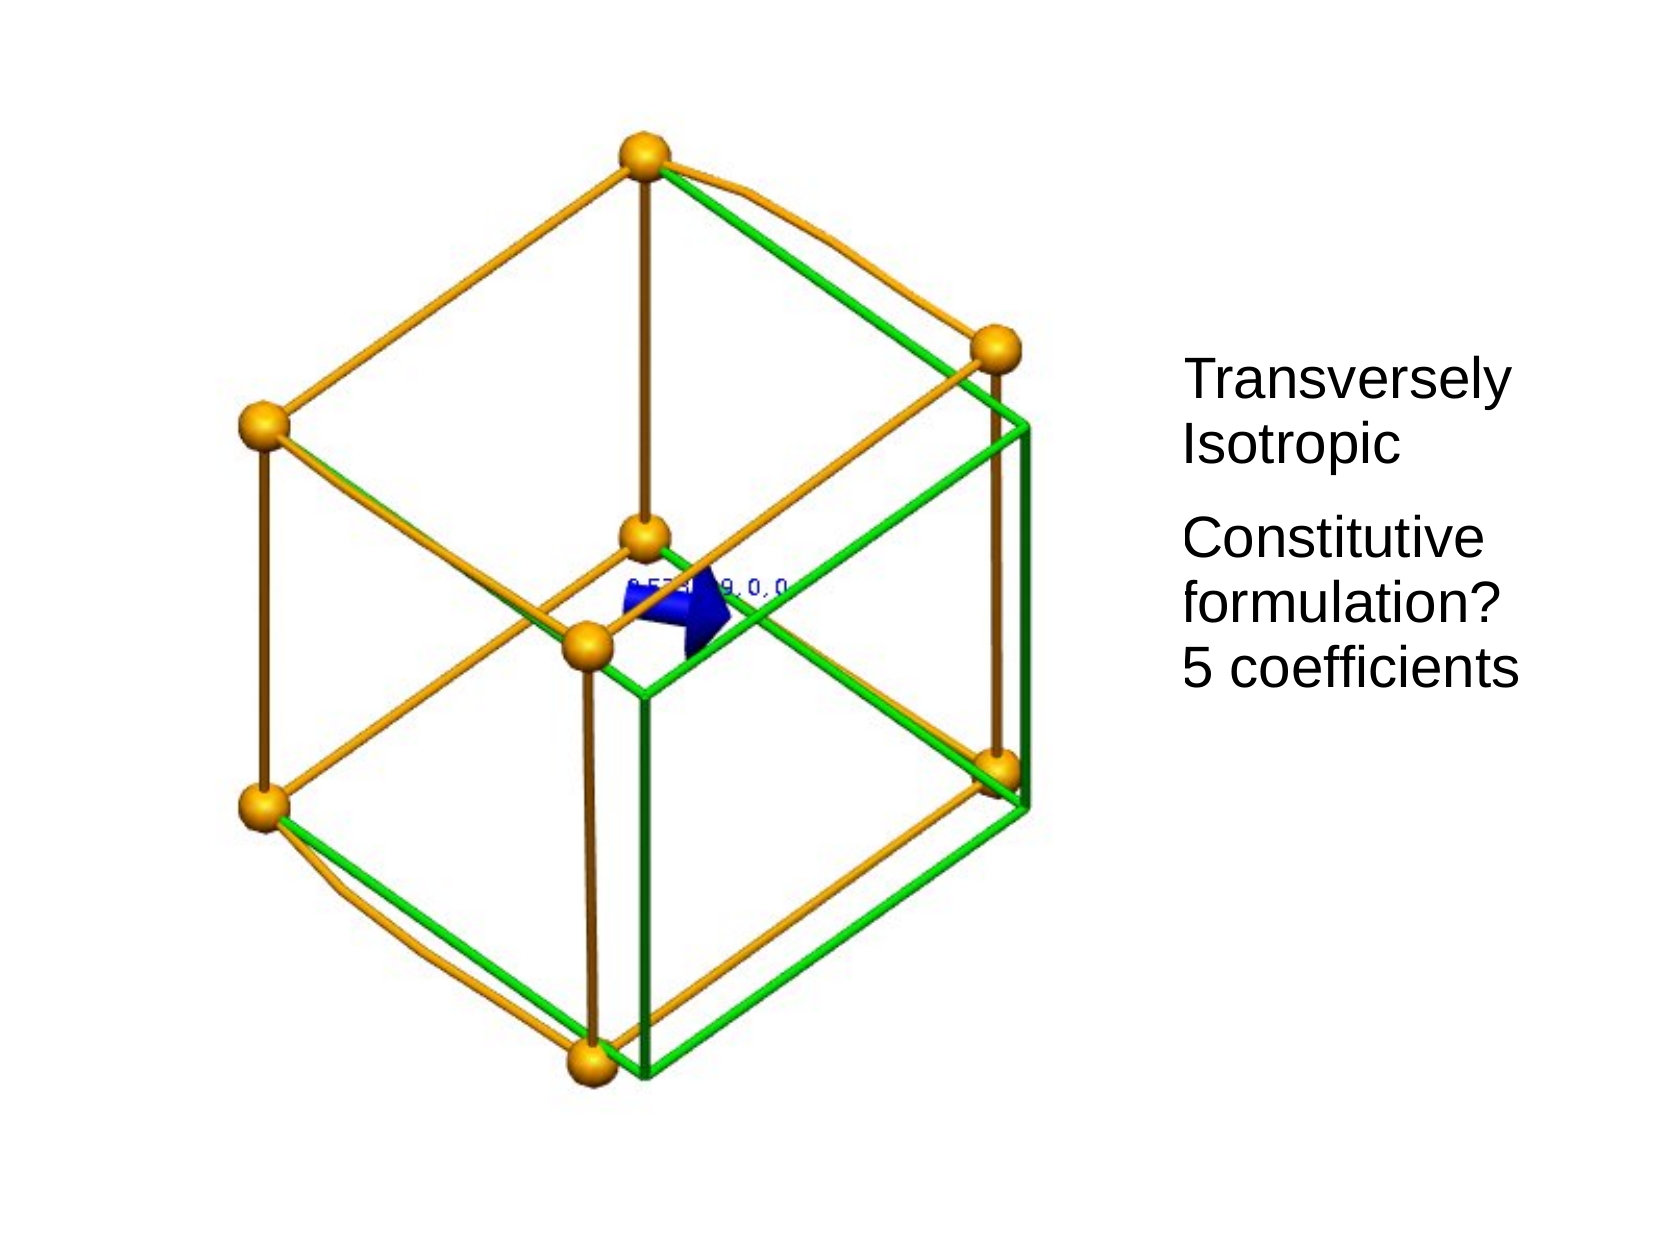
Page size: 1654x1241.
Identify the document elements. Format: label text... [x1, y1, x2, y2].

list Transversely Isotropic Constitutive formulation? 5 coefficients [1185, 345, 1548, 863]
picture [118, 79, 1185, 1146]
